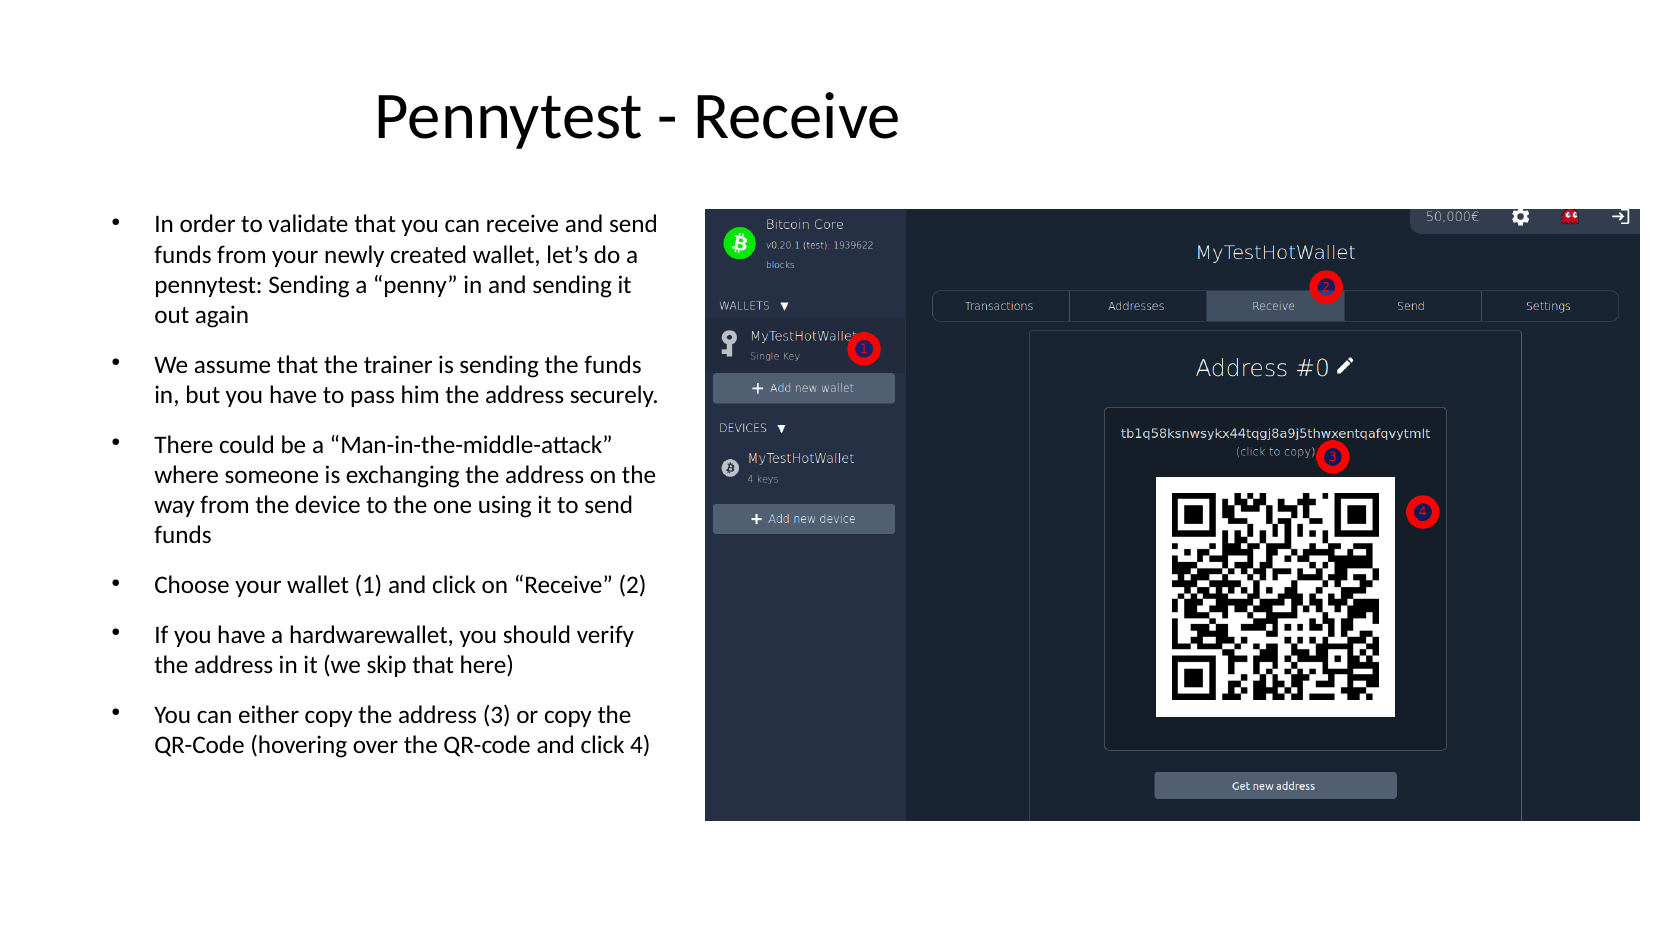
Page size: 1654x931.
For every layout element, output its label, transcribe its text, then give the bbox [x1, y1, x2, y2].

picture [705, 209, 1640, 821]
title Pennytest - Receive [99, 27, 1555, 193]
list In order to validate that you can receive and send funds from your newly created wallet, let’s do a pennytest: Sending a “penny” in and sending it out again We assume that the trainer is sending the funds in, but you have to pass him the address securely. There could be a “Man-in-the-middle-attack” where someone is exchanging the address on the way from the device to the one using it to send funds Choose your wallet (1) and click on “Receive” (2) If you have a hardwarewallet, you should verify the address in it (we skip that here) You can either copy the address (3) or copy the QR-Code (hovering over the QR-code and click 4) [96, 207, 661, 826]
